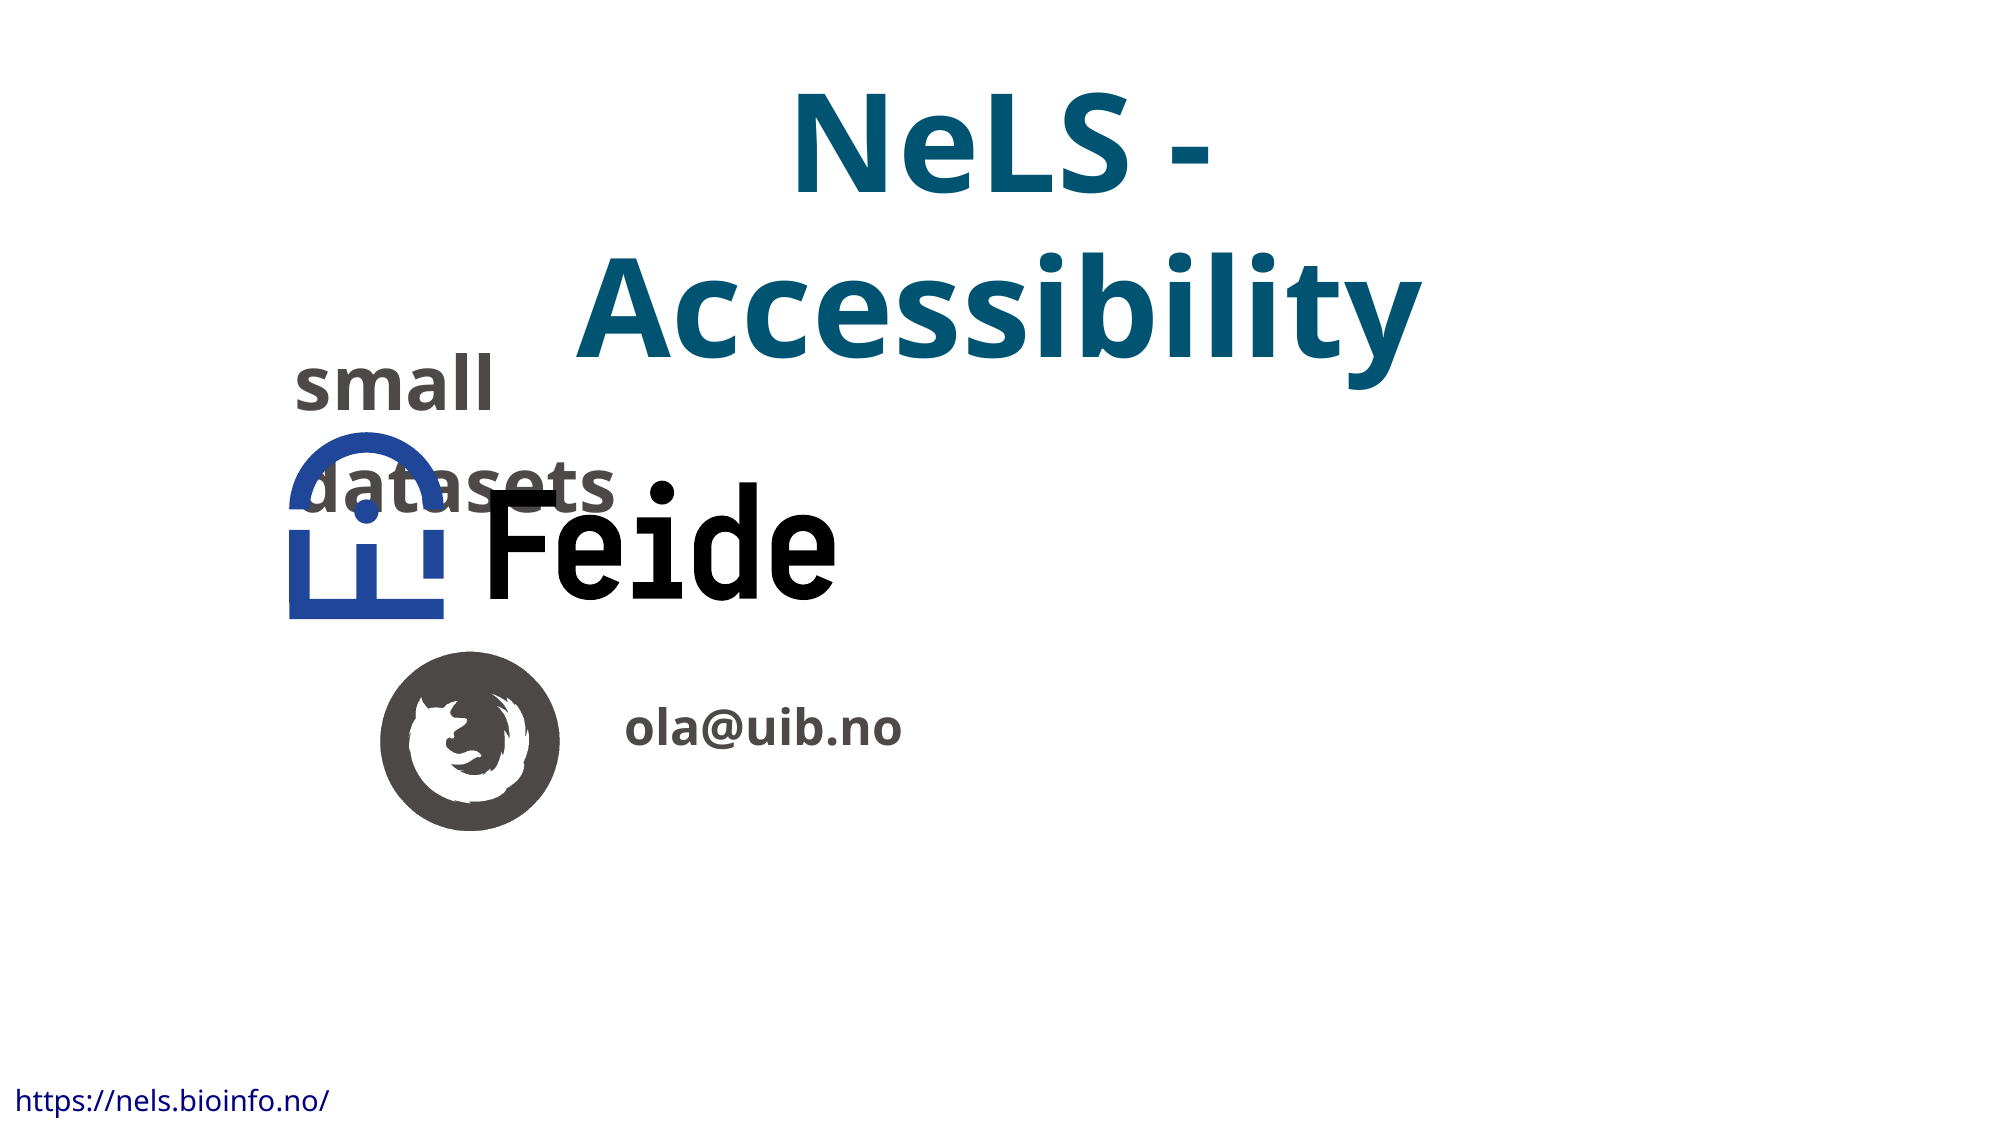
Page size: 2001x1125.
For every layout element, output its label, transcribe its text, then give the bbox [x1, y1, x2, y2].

text_box small datasets [280, 323, 839, 488]
text_box https://nels.bioinfo.no/ [0, 1072, 384, 1125]
text_box ola@uib.no [609, 684, 960, 833]
picture [289, 432, 835, 620]
title NeLS - Accessibility [409, 54, 1591, 162]
picture [366, 637, 572, 843]
